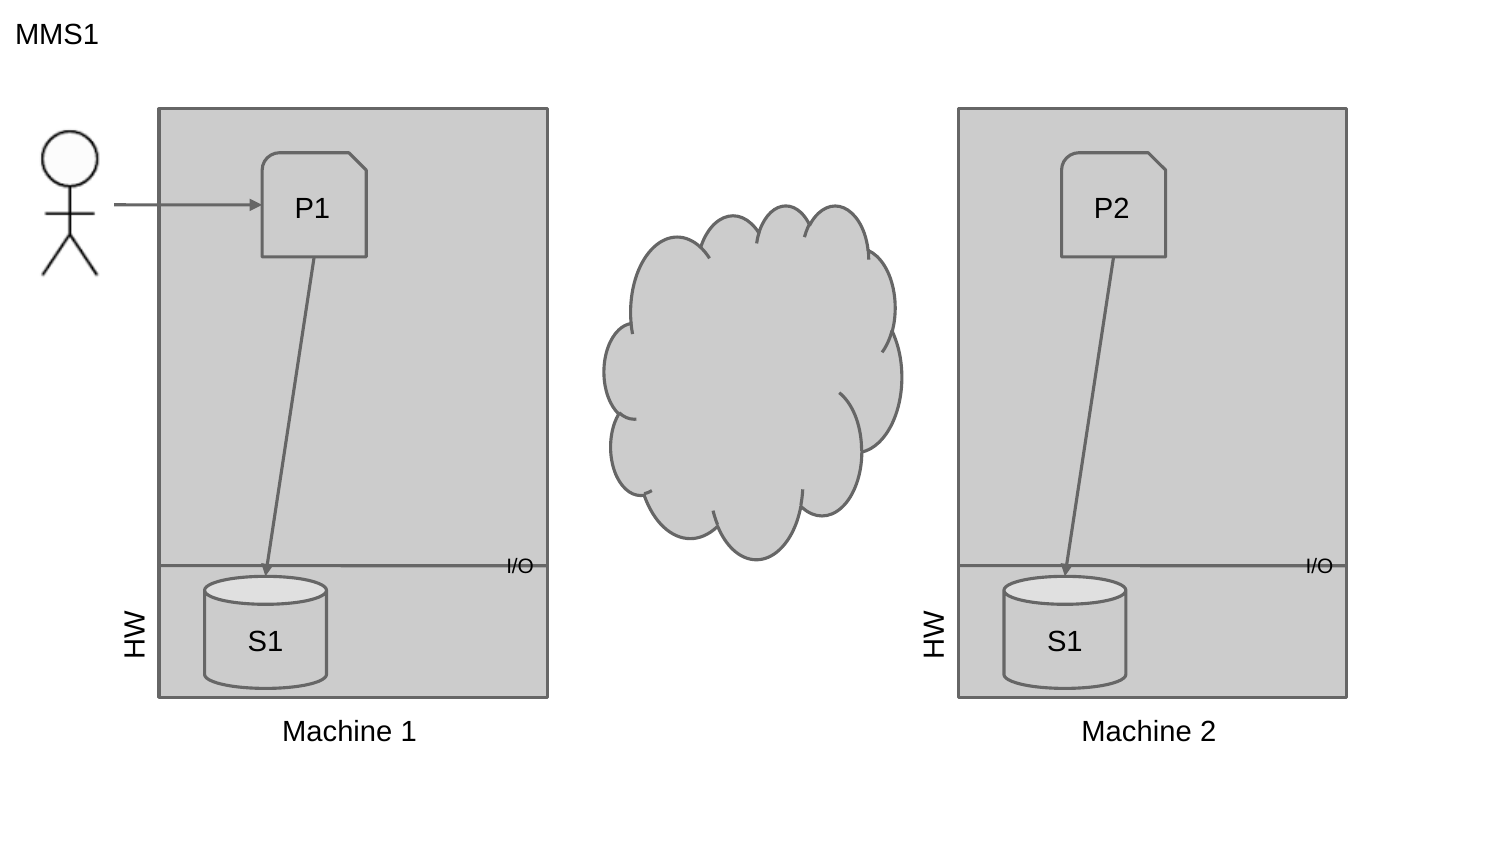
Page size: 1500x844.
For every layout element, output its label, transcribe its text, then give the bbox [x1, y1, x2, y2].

text_box Machine 1 [267, 697, 440, 756]
picture [29, 118, 114, 292]
text_box [159, 108, 548, 564]
text_box [159, 568, 548, 698]
text_box HW [899, 590, 959, 675]
text_box I/O [491, 537, 568, 594]
text_box Machine 2 [1066, 697, 1239, 756]
text_box [958, 108, 1347, 564]
text_box P1 [262, 152, 367, 257]
text_box S1 [204, 592, 327, 689]
text_box S1 [1003, 591, 1126, 689]
text_box [603, 205, 902, 560]
text_box P2 [1061, 152, 1166, 257]
text_box MMS1 [0, 0, 122, 57]
text_box [159, 206, 312, 564]
text_box I/O [1290, 537, 1367, 594]
text_box [958, 568, 1347, 698]
text_box HW [100, 590, 159, 675]
